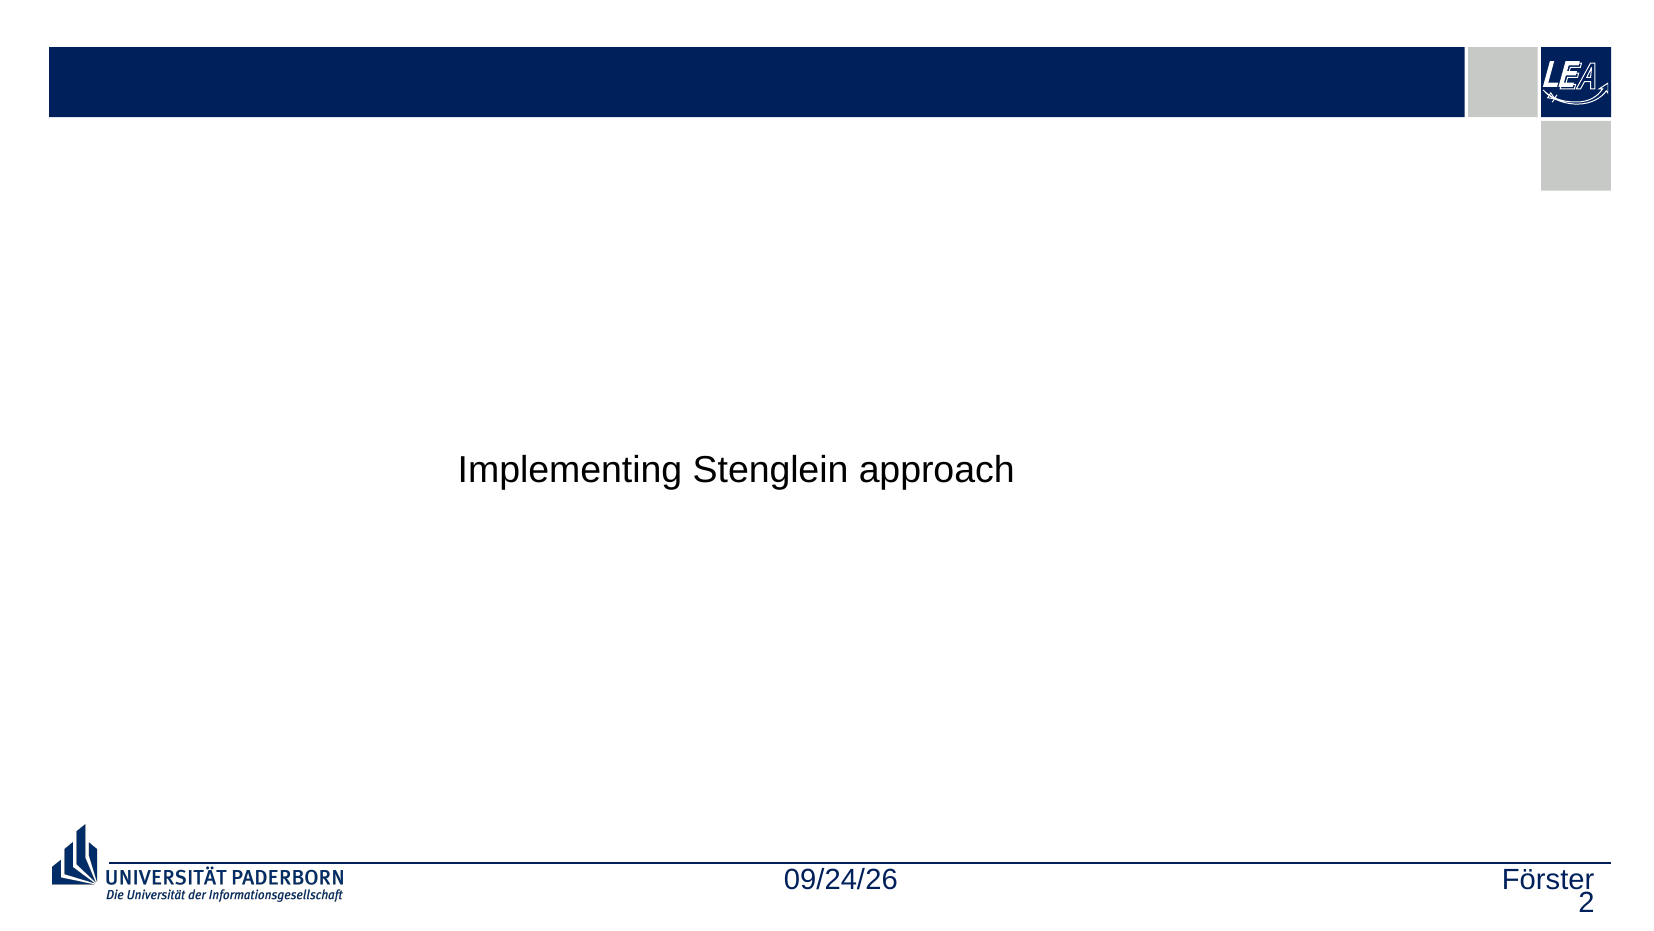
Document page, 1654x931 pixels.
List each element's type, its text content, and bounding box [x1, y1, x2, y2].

text_box Implementing Stenglein approach [442, 440, 1447, 498]
picture [52, 824, 343, 902]
